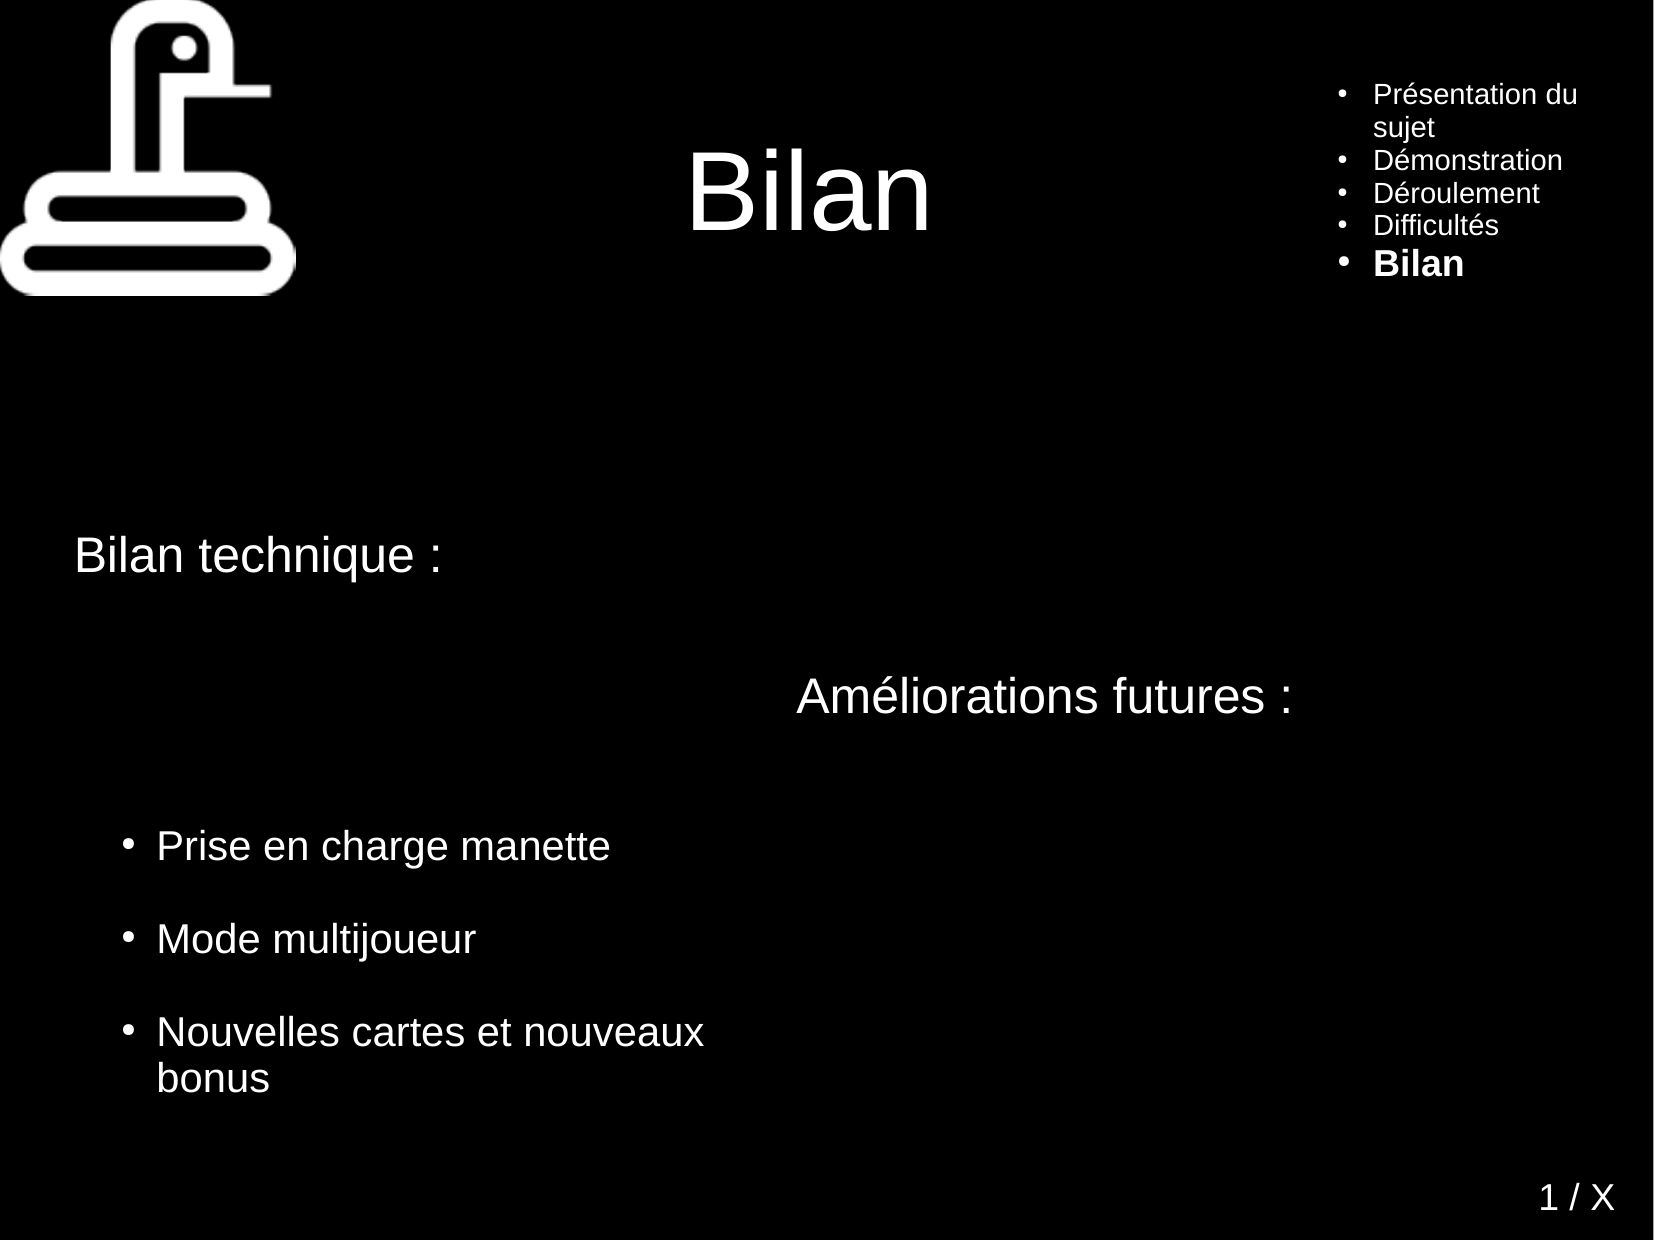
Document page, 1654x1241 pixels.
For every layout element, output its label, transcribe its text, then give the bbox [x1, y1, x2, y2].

text_box Bilan technique : [59, 519, 863, 591]
text_box Améliorations futures : [437, 661, 1654, 1055]
picture [0, 0, 296, 296]
title Bilan [295, 88, 1323, 296]
text_box 1 / X [1523, 1169, 1654, 1241]
text_box Présentation du sujet Démonstration Déroulement Difficultés Bilan [1322, 70, 1654, 334]
text_box Prise en charge manette Mode multijoueur Nouvelles cartes et nouveaux bonus [106, 814, 745, 1109]
